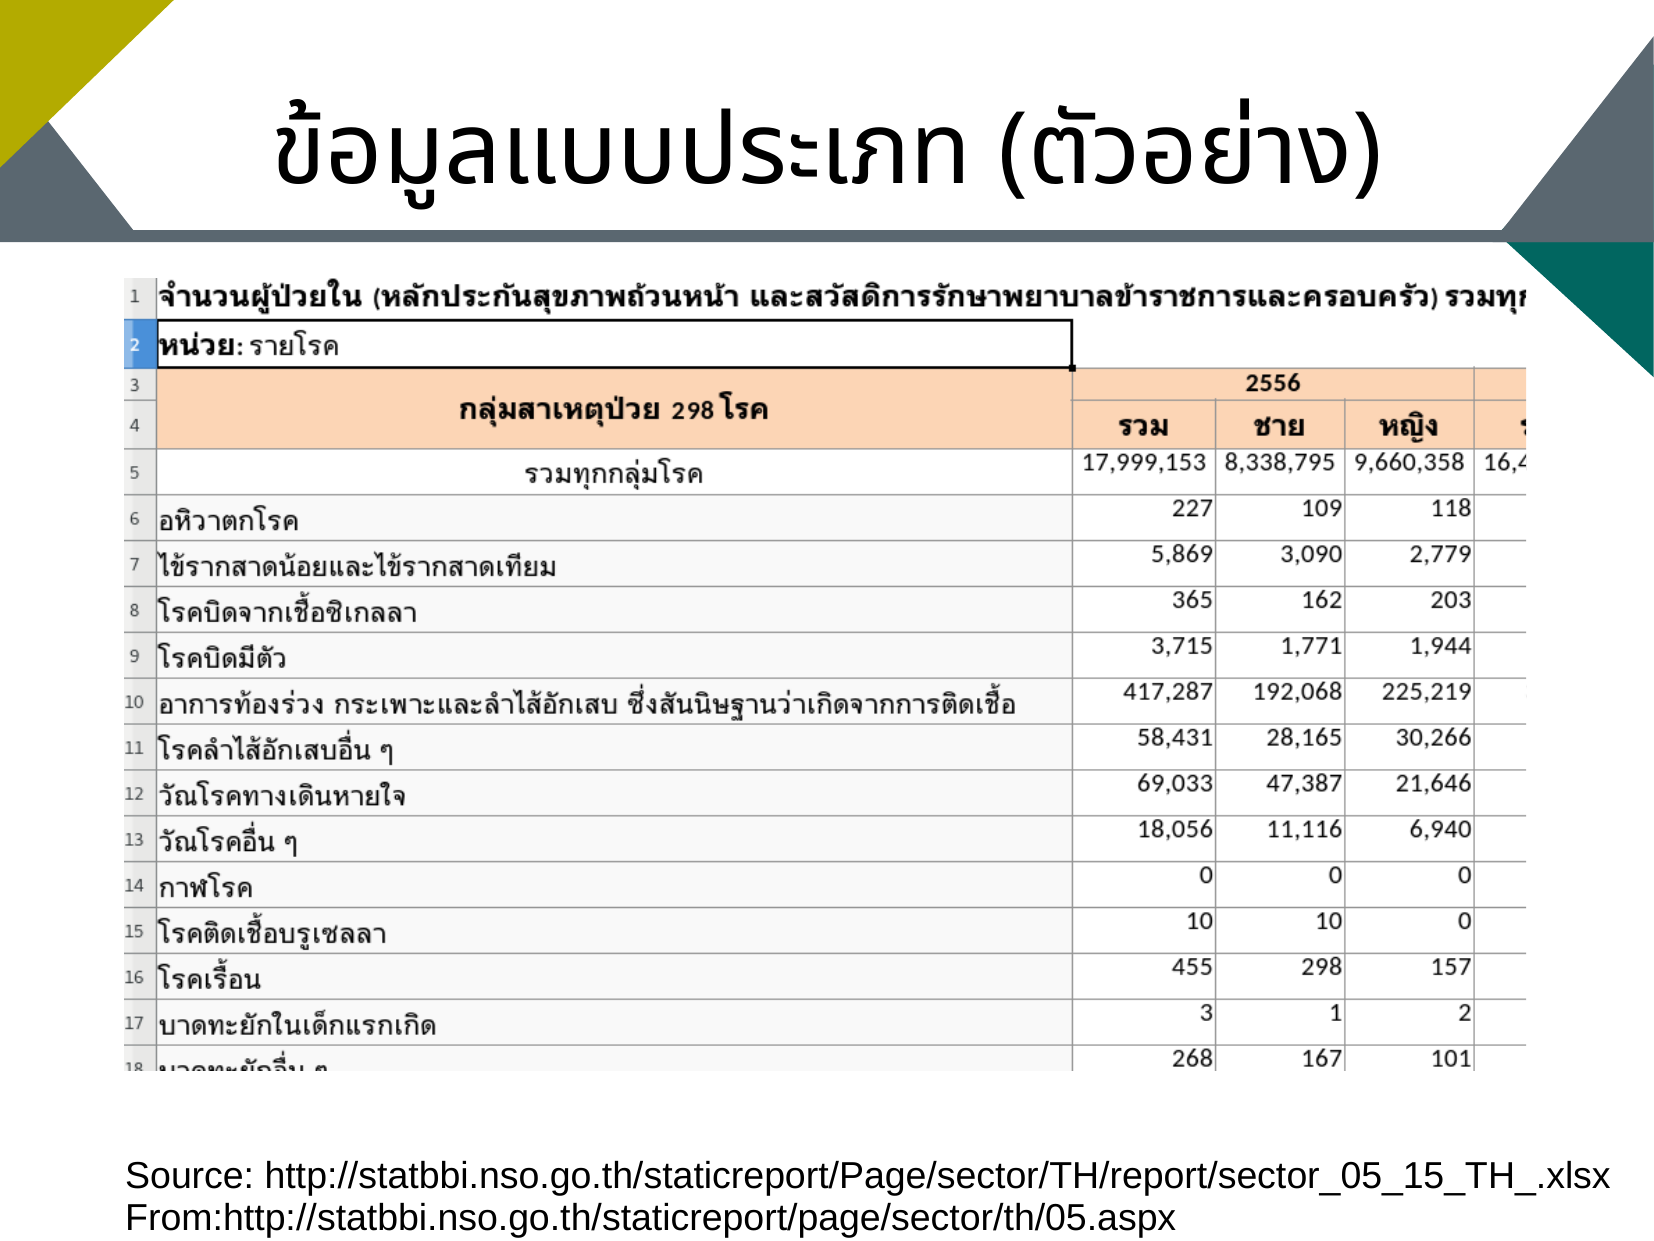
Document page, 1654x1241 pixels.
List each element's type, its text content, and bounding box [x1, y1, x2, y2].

text_box Source: http://statbbi.nso.go.th/staticreport/Page/sector/TH/report/sector_05_15_TH_.xlsx From:http://statbbi.nso.go.th/staticreport/page/sector/th/05.aspx [110, 1147, 1627, 1241]
picture [124, 278, 1527, 1072]
title ข้อมูลแบบประเภท (ตัวอย่าง) [82, 49, 1571, 257]
